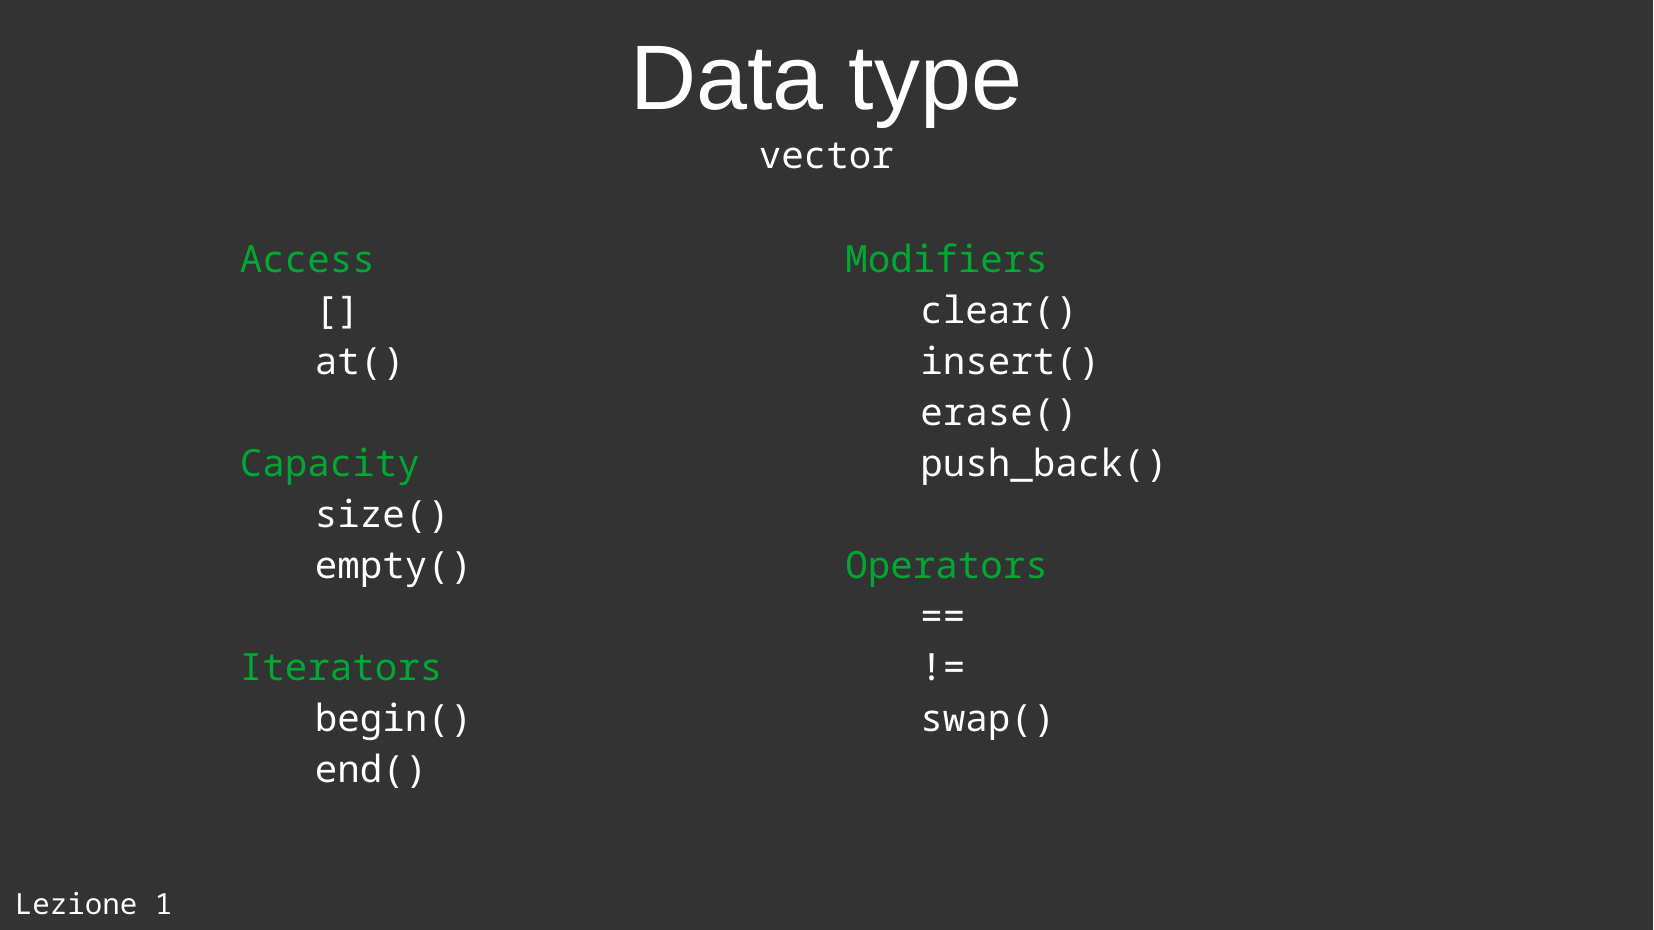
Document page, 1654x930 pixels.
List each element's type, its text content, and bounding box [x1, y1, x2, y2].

text_box Modifiers clear() insert() erase() push_back() Operators == != swap() [830, 225, 1276, 853]
text_box Access [] at() Capacity size() empty() Iterators begin() end() [225, 225, 670, 853]
text_box vector [744, 121, 909, 188]
text_box Lezione 1 [0, 875, 188, 930]
title Data type [82, 0, 1571, 156]
